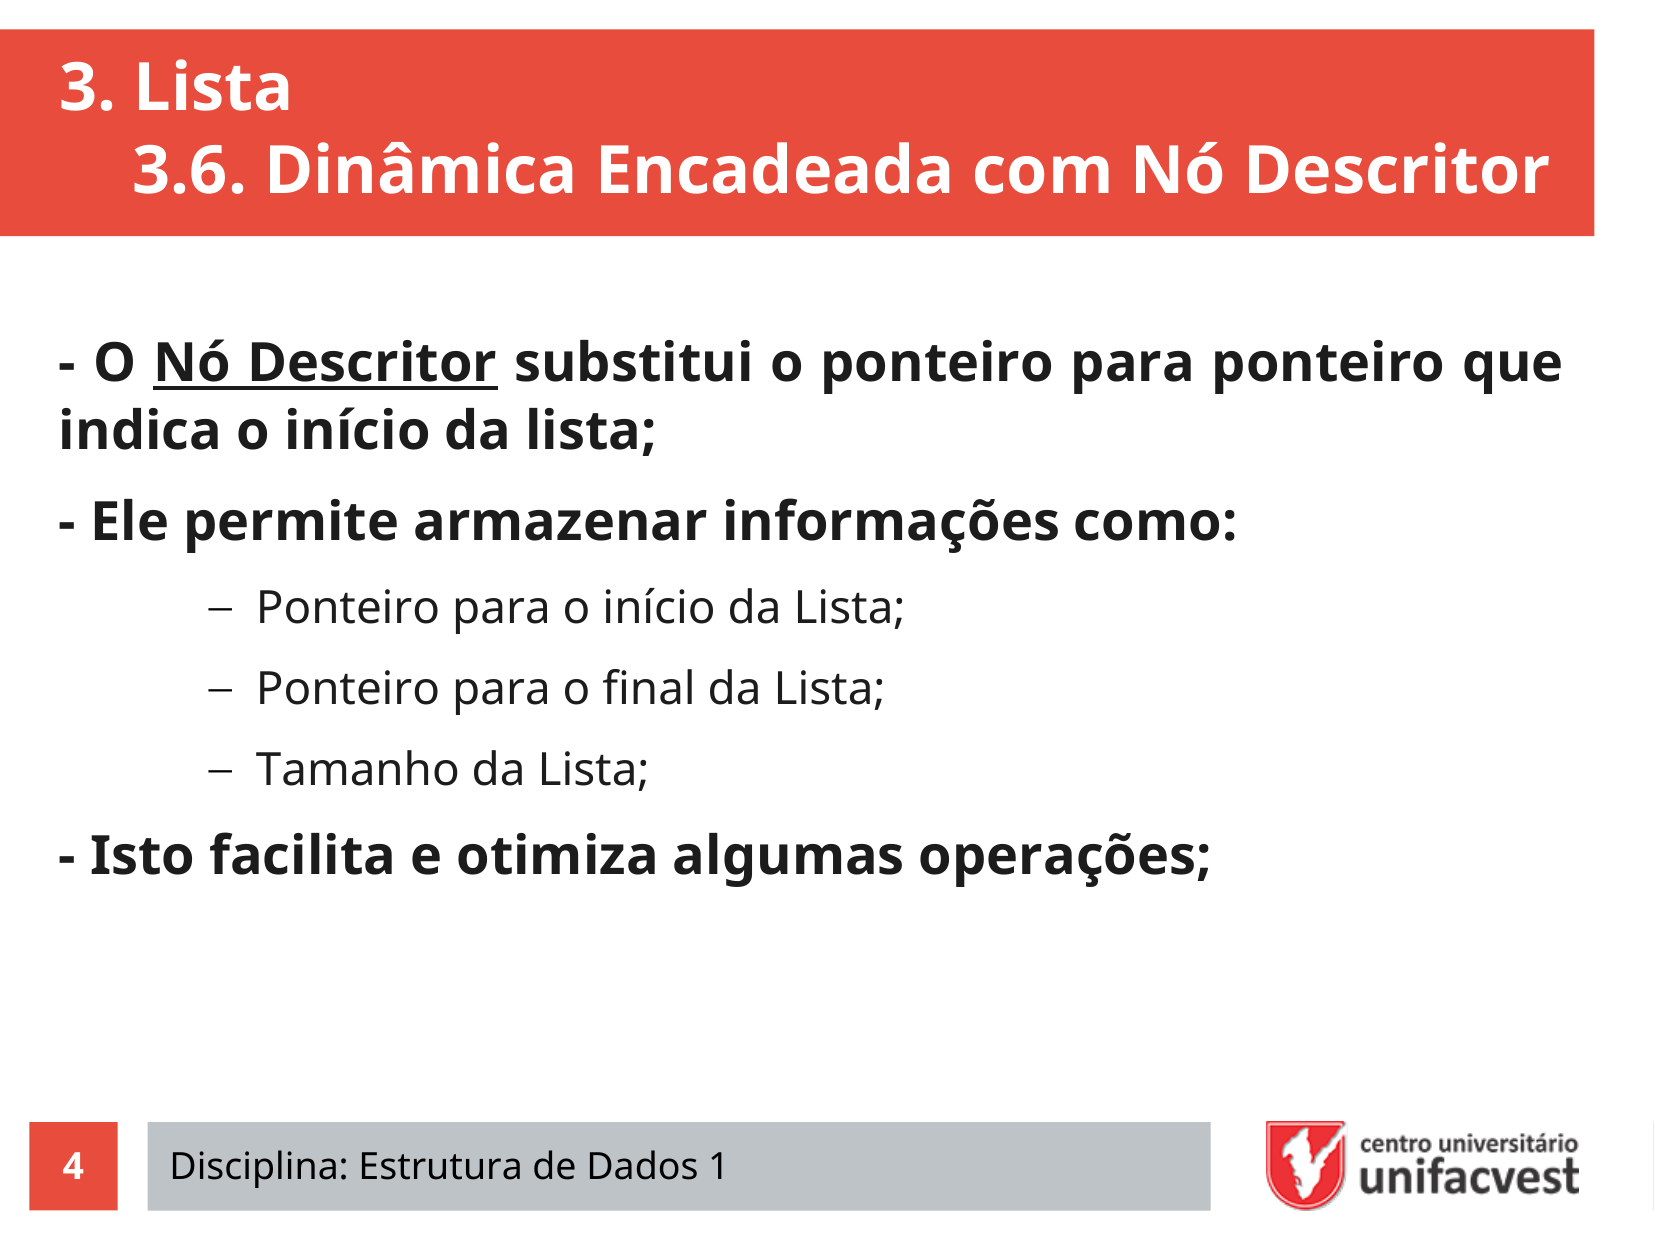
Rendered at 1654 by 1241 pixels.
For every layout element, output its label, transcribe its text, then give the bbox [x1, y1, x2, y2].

text_box Disciplina: Estrutura de Dados 1 [154, 1132, 1205, 1196]
text_box [1238, 1120, 1654, 1212]
picture [1266, 1121, 1579, 1211]
list - O Nó Descritor substitui o ponteiro para ponteiro que indica o início da lista; - Ele permite armazenar informações como: Ponteiro para o início da Lista; Ponteiro para o final da Lista; Tamanho da Lista; - Isto facilita e otimiza algumas operações; [59, 324, 1566, 1093]
title 3. Lista 3.6. Dinâmica Encadeada com Nó Descritor [59, 59, 1595, 207]
